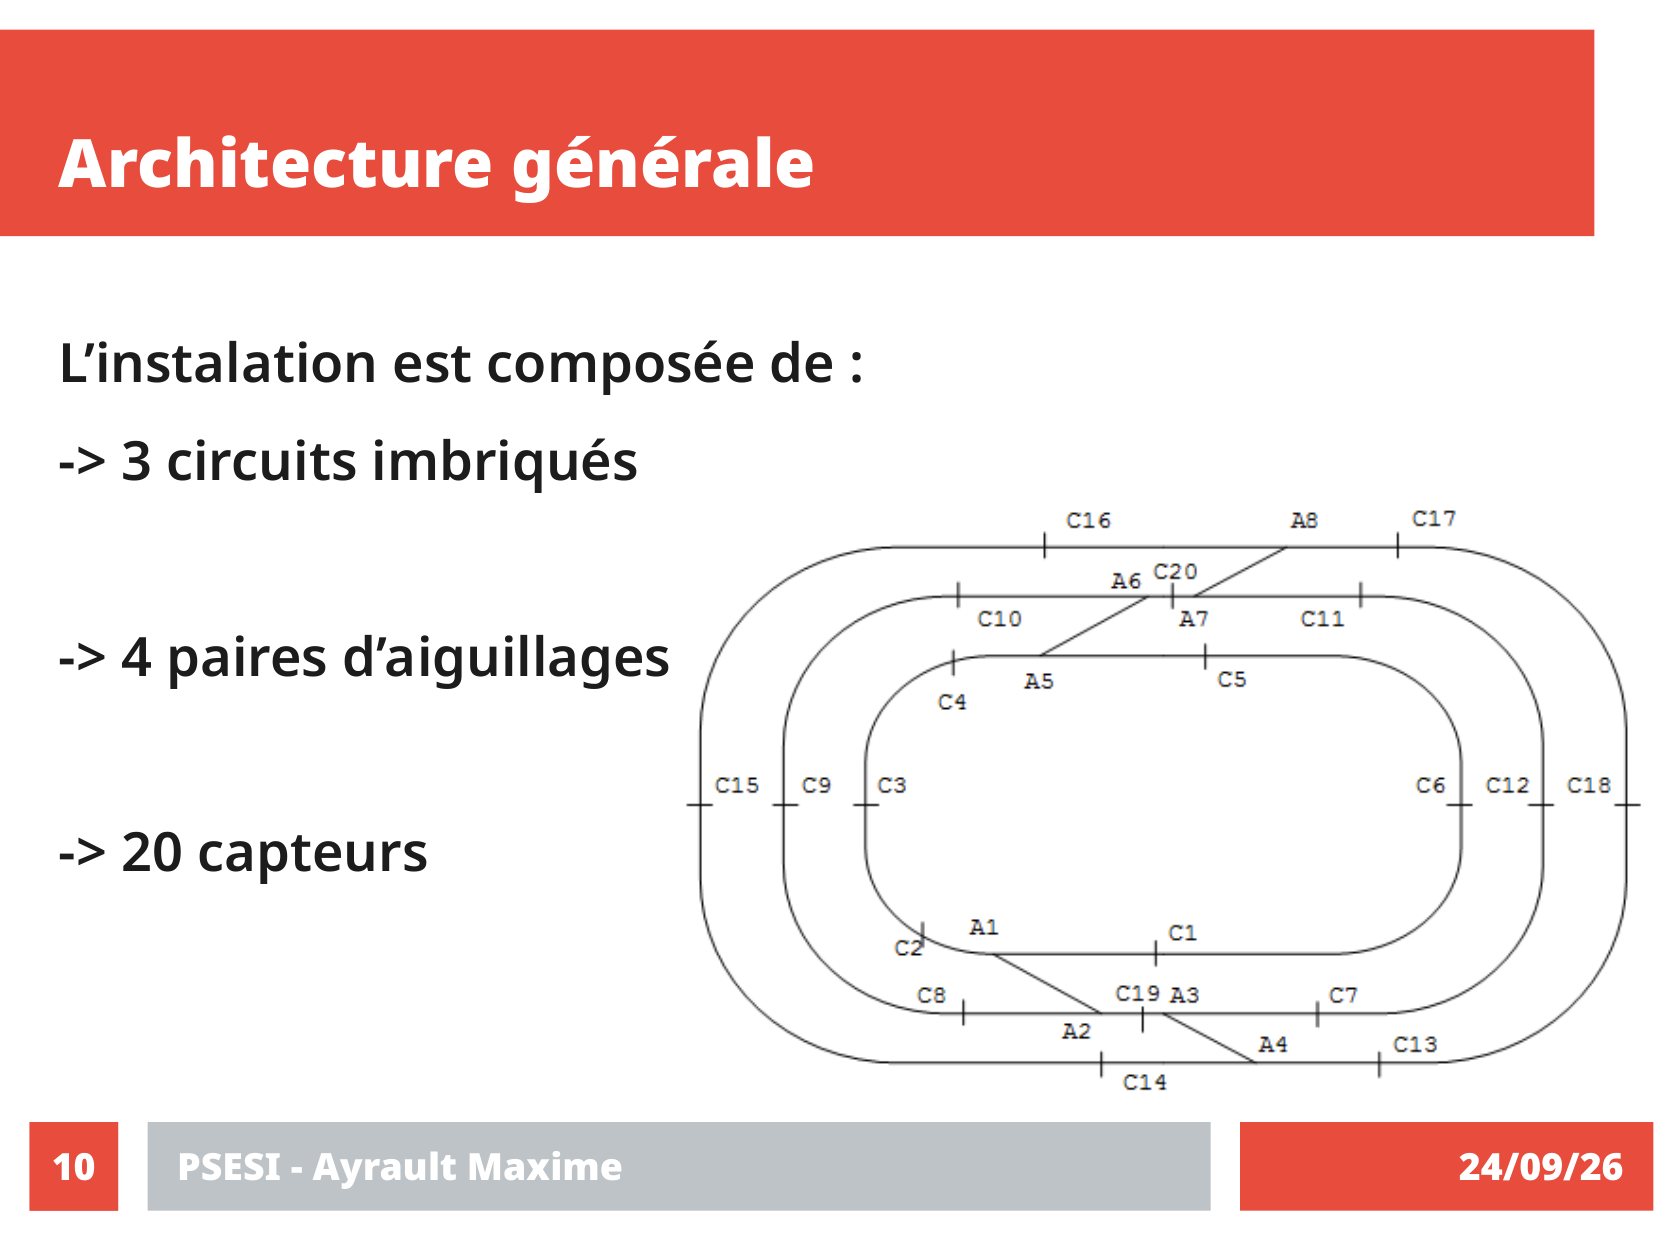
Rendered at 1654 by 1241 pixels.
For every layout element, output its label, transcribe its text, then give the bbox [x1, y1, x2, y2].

picture [685, 498, 1643, 1111]
list L’instalation est composée de : -> 3 circuits imbriqués -> 4 paires d’aiguillages -> 20 capteurs [59, 324, 1565, 1093]
title Architecture générale [59, 59, 1595, 207]
